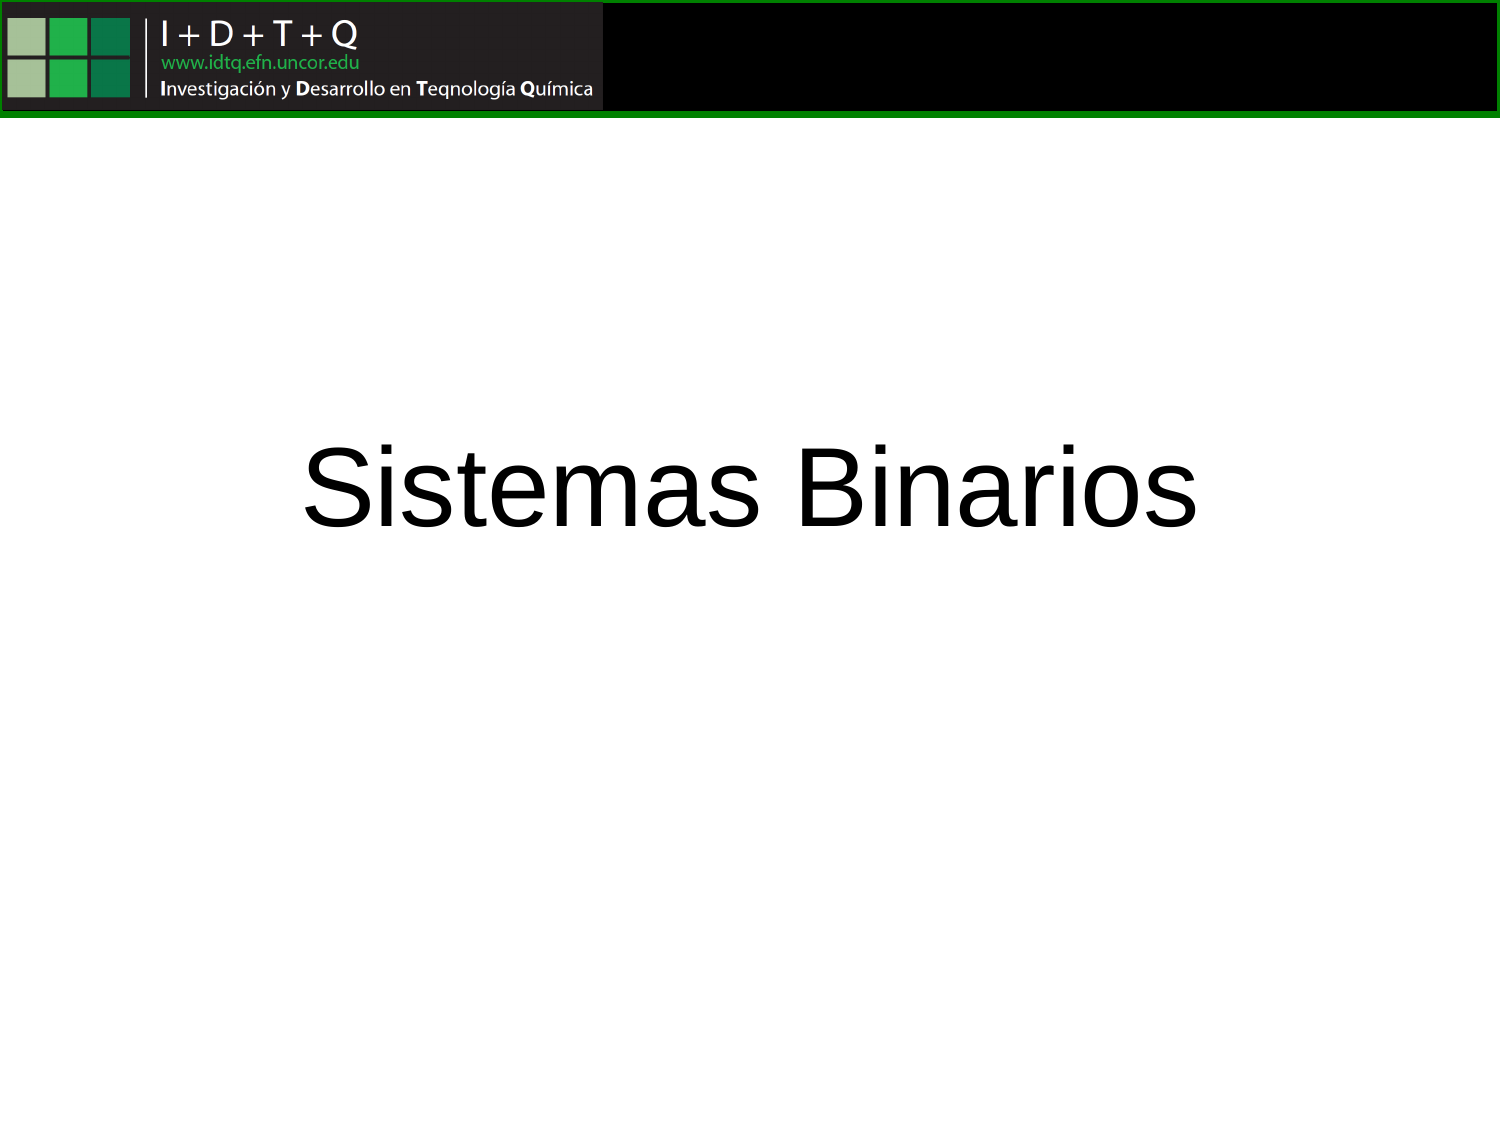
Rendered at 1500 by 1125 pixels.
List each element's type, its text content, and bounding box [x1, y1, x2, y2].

picture [2, 2, 603, 110]
title Sistemas Binarios [75, 387, 1426, 576]
